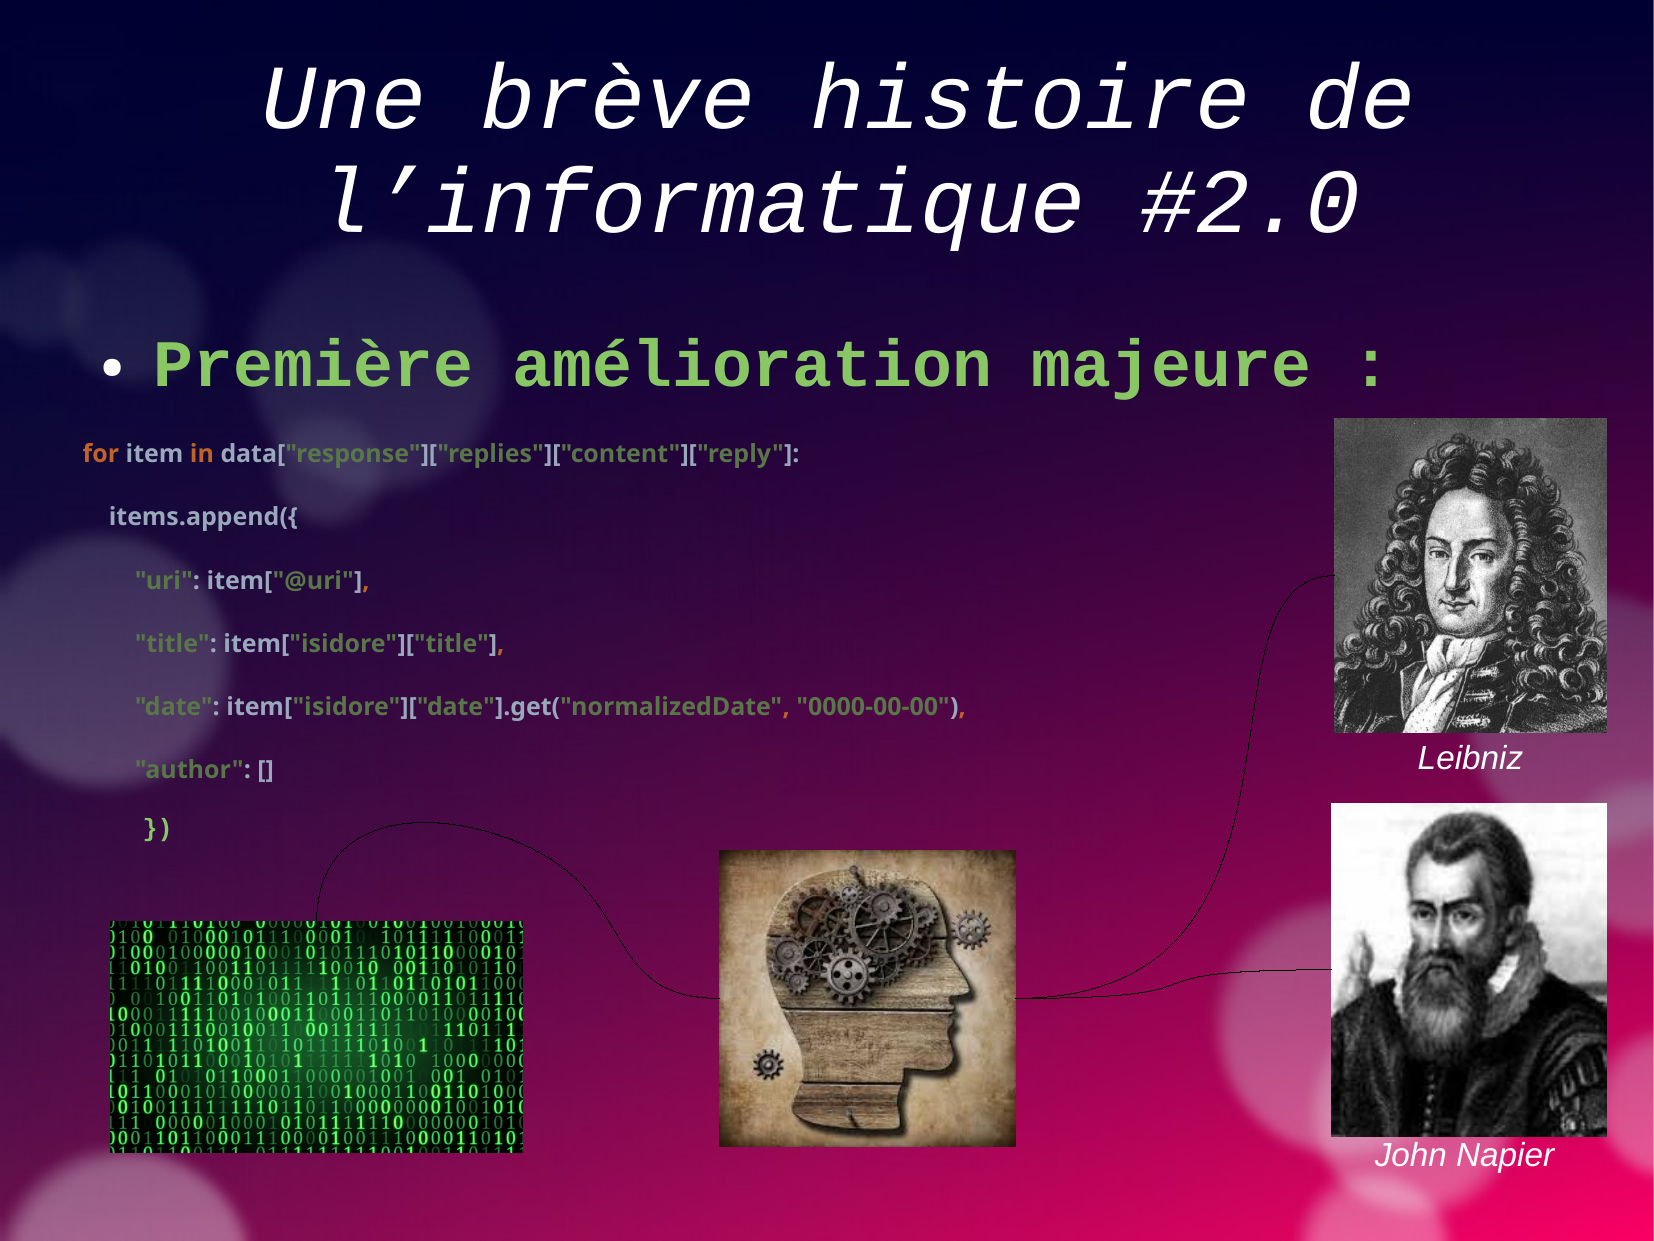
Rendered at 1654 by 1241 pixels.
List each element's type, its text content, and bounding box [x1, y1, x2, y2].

title Une brève histoire de l’informatique #2.0 [94, 52, 1583, 260]
text_box John Napier [1334, 1129, 1595, 1219]
text_box Leibniz [1340, 732, 1601, 785]
picture [0, 0, 1654, 1241]
text_box [165, 327, 538, 398]
list Première amélioration majeure : for item in data["response"]["replies"]["content"]["reply"]: items.append({ "uri": item["@uri"], "title": item["isidore"]["title"], "date": item["isidore"]["date"].get("normalizedDate", "0000-00-00"), "author": [] }) [82, 331, 1571, 1099]
